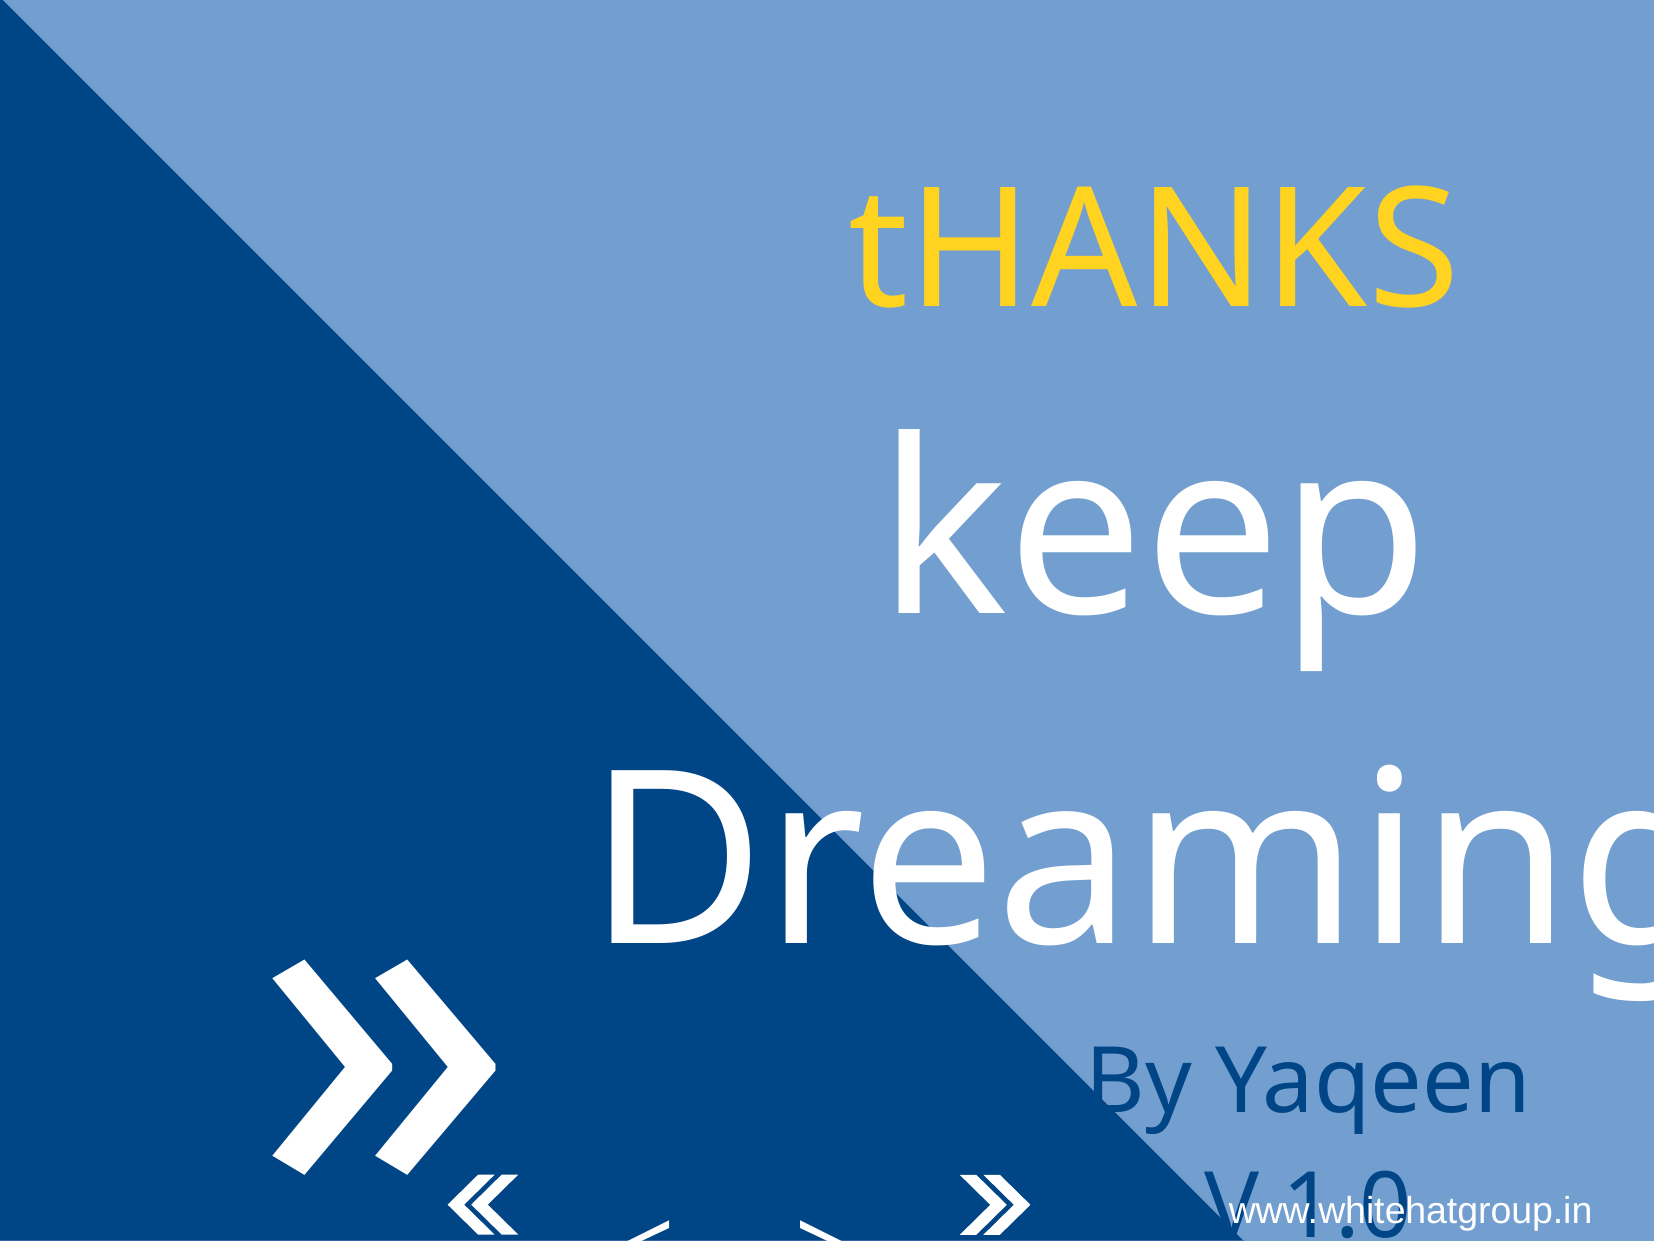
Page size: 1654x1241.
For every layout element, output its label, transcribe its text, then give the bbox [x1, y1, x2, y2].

text_box [447, 1174, 495, 1235]
picture [0, 0, 1654, 1241]
text_box www.whitehatgroup.in [1193, 1181, 1629, 1239]
text_box [471, 1174, 519, 1235]
text_box > [756, 1167, 892, 1241]
text_box < [578, 1167, 714, 1241]
text_box [983, 1174, 1031, 1235]
text_box tHANKS keep Dreaming By Yaqeen V 1.0 [560, 120, 1654, 974]
picture [1596, 974, 1654, 983]
text_box [959, 1174, 1007, 1235]
